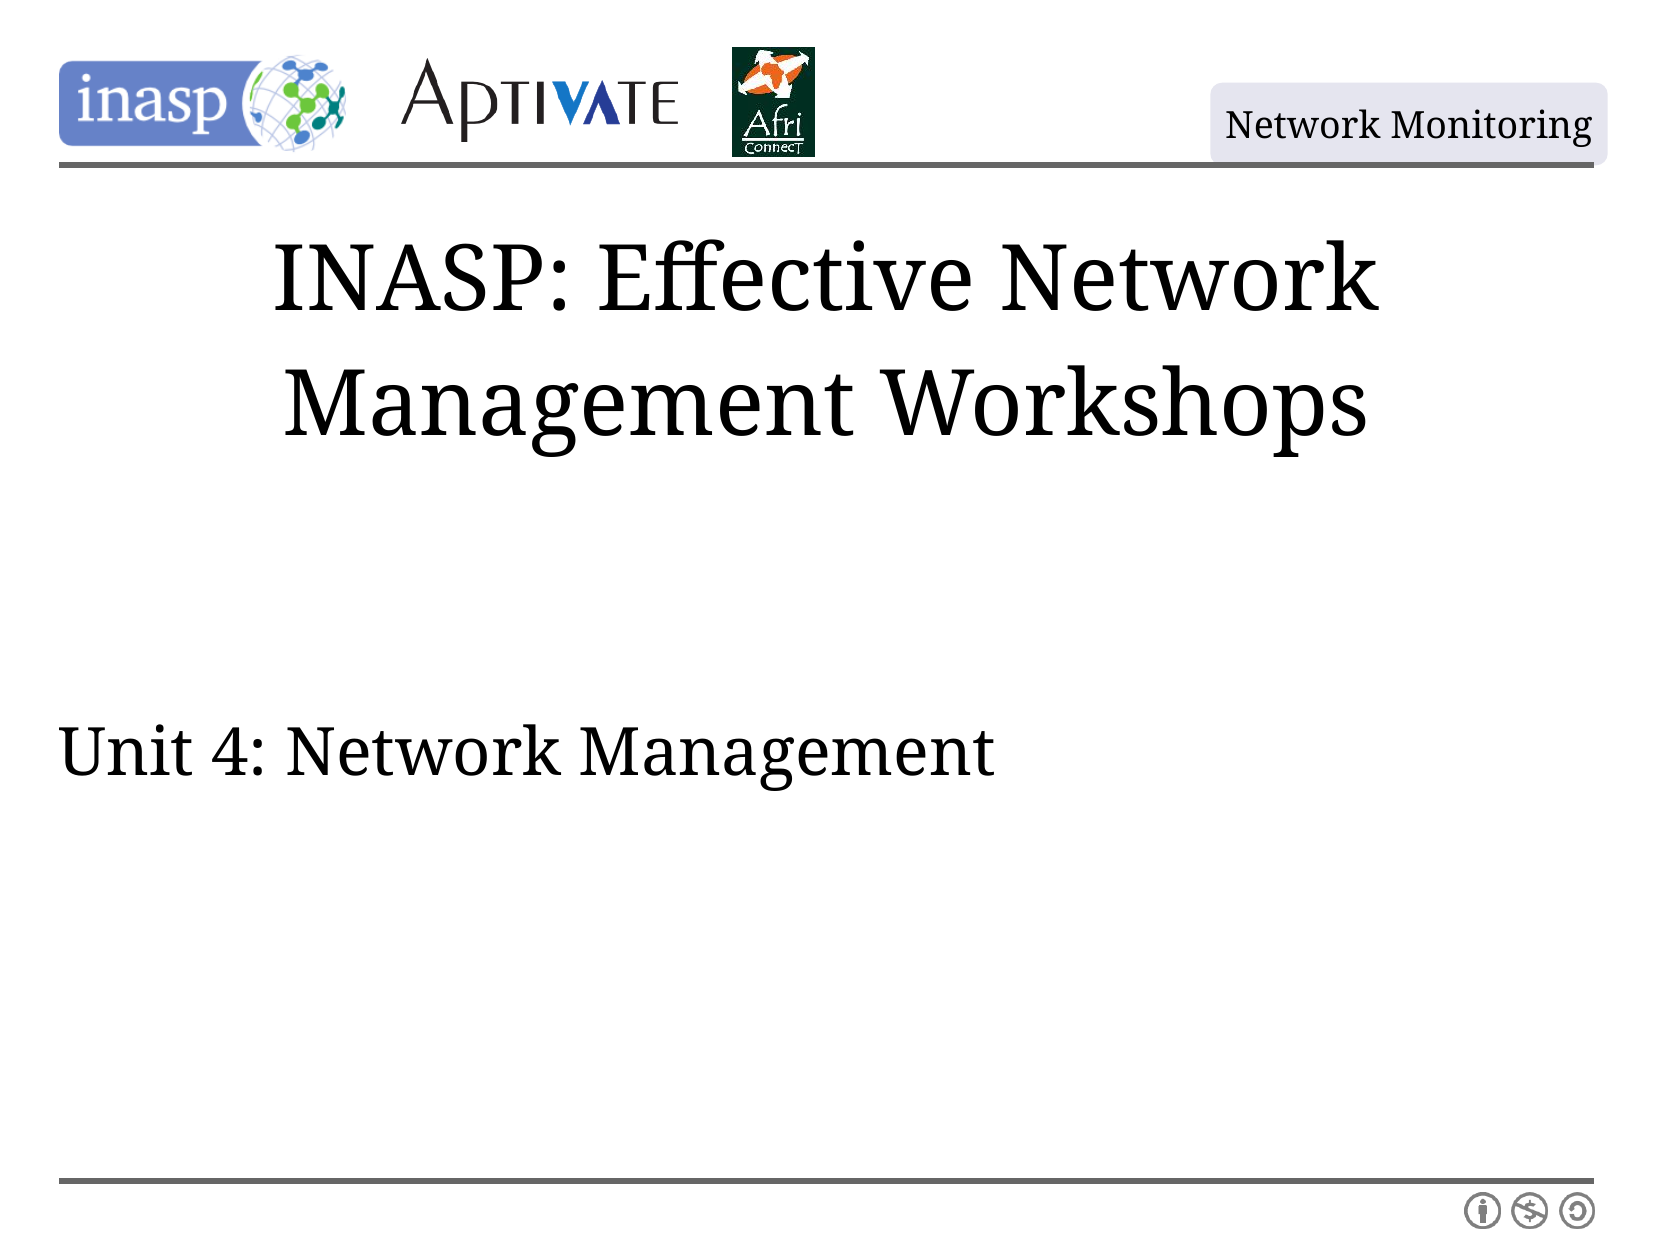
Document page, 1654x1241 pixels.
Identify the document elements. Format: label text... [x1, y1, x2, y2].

list [59, 389, 1595, 1109]
picture [1511, 1192, 1548, 1229]
picture [1559, 1192, 1595, 1229]
picture [59, 47, 355, 160]
picture [732, 47, 815, 157]
picture [1464, 1192, 1501, 1229]
title INASP: Effective Network Management Workshops [59, 212, 1595, 343]
picture [401, 58, 678, 142]
